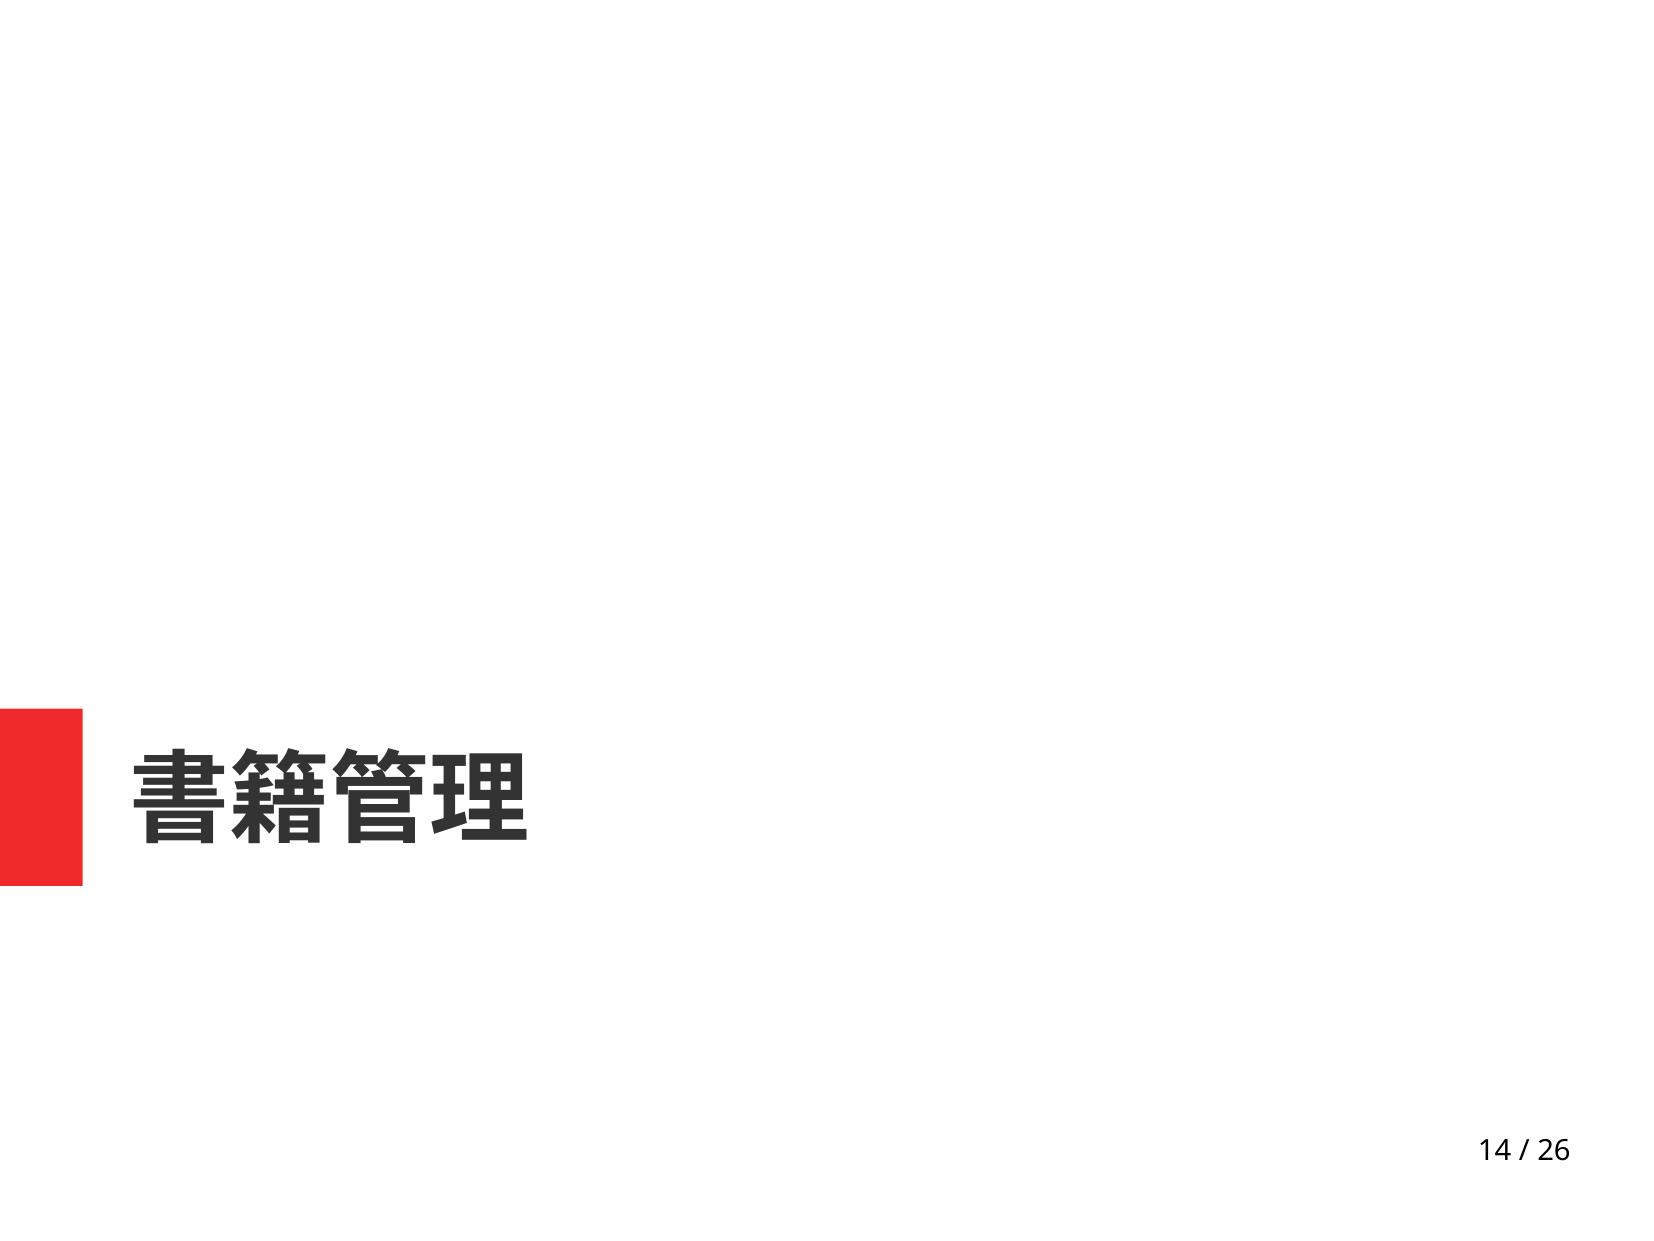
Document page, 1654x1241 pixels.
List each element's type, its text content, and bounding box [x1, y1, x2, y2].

title 書籍管理 [129, 673, 1536, 910]
